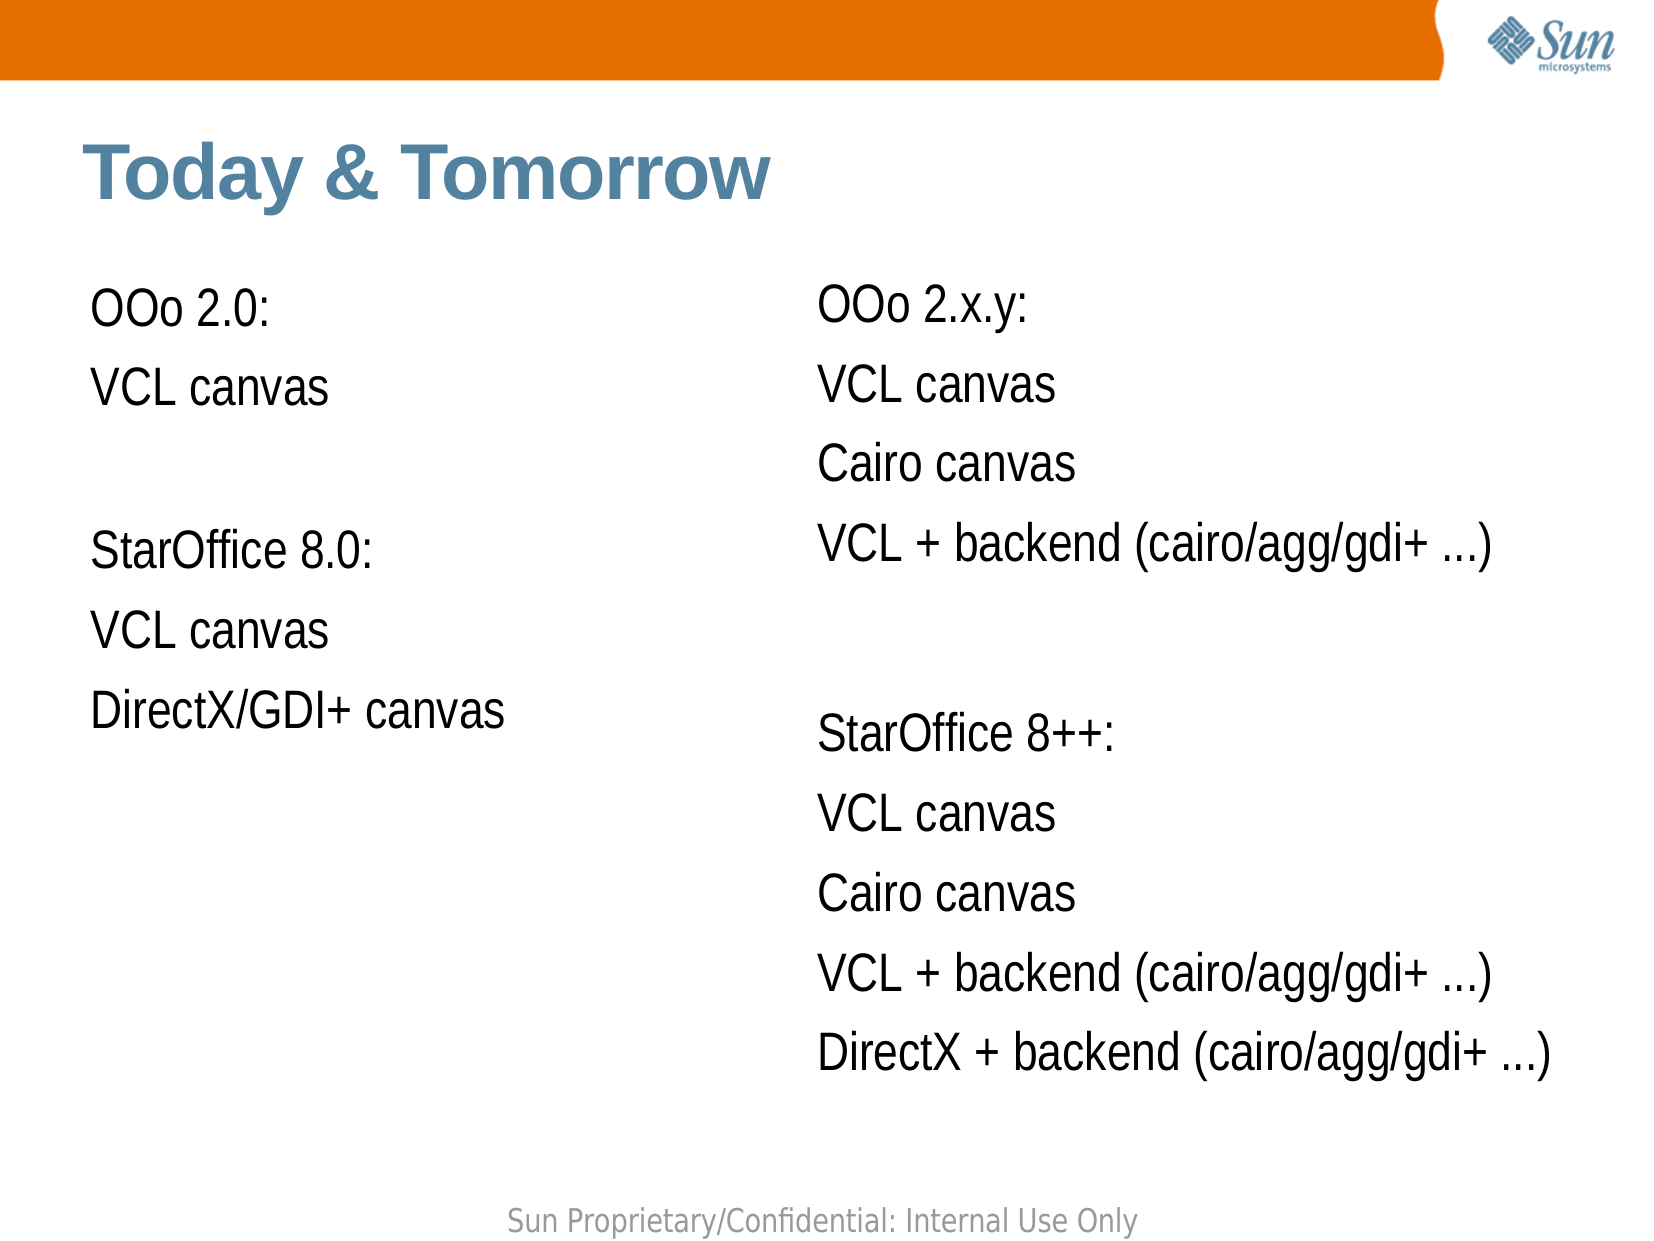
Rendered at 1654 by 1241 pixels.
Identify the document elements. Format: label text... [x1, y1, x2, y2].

list OOo 2.0: VCL canvas StarOffice 8.0: VCL canvas DirectX/GDI+ canvas [71, 283, 791, 1121]
title Today & Tomorrow [82, 135, 1585, 251]
list OOo 2.x.y: VCL canvas Cairo canvas VCL + backend (cairo/agg/gdi+ ...) StarOffice 8++: VCL canvas Cairo canvas VCL + backend (cairo/agg/gdi+ ...) DirectX + backend (cairo/agg/gdi+ ...) [797, 279, 1625, 1209]
picture [0, 0, 1654, 83]
